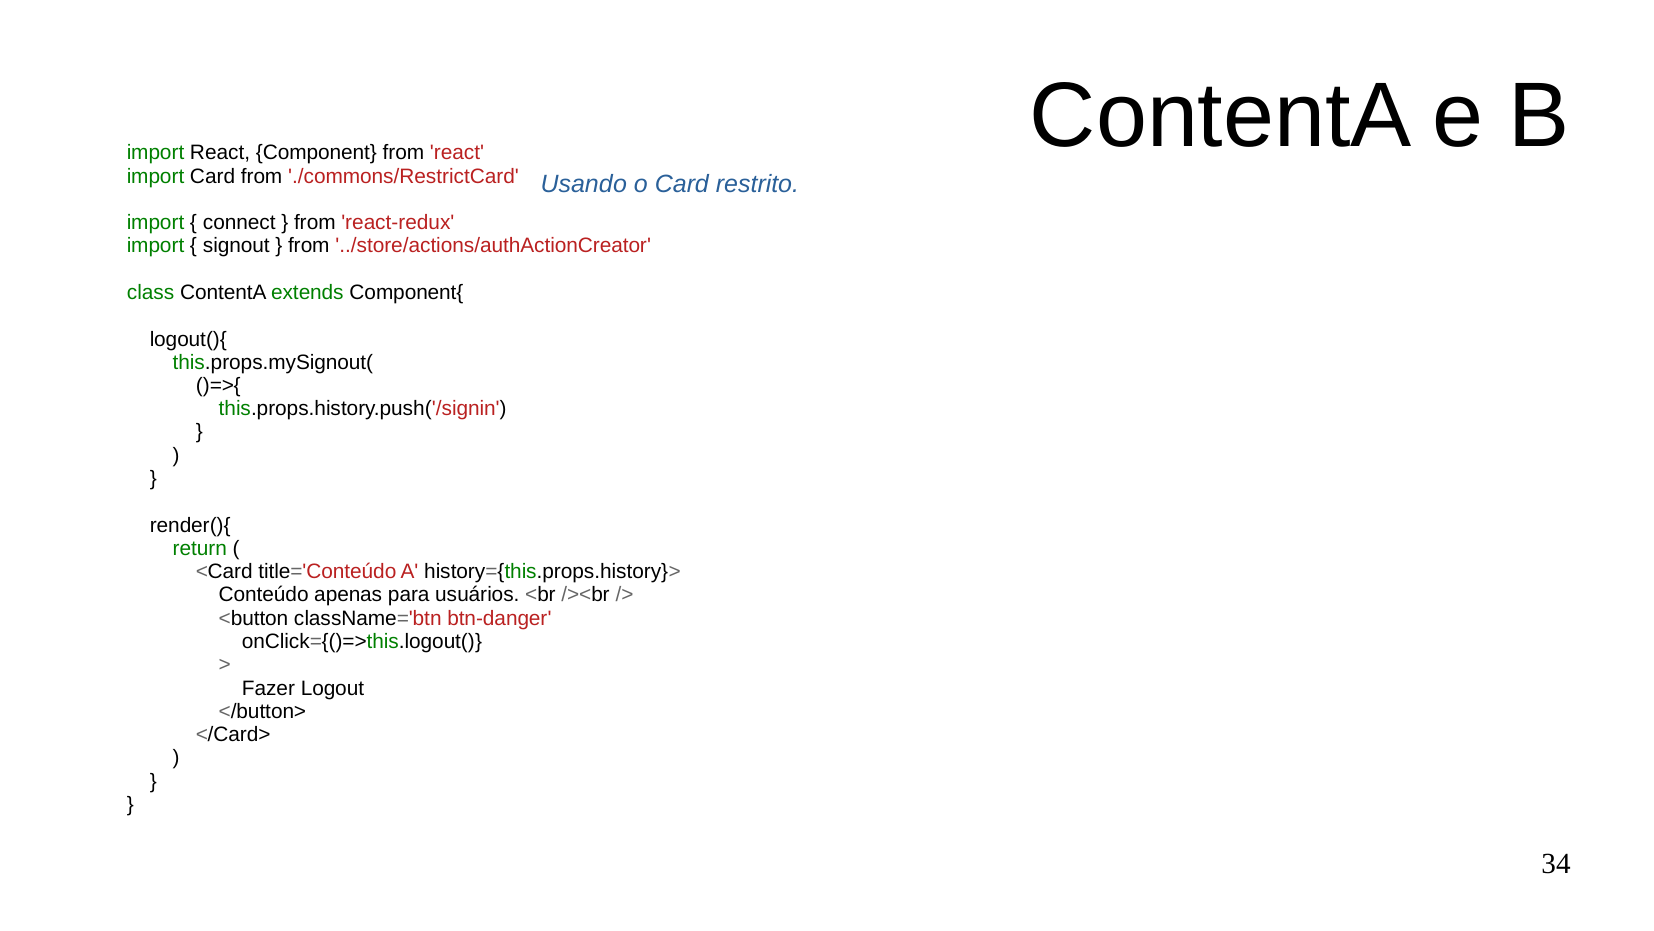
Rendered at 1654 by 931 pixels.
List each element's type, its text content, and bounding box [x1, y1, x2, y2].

text_box import React, {Component} from 'react' import Card from './commons/RestrictCard' import { connect } from 'react-redux' import { signout } from '../store/actions/authActionCreator' class ContentA extends Component{ logout(){ this.props.mySignout( ()=>{ this.props.history.push('/signin') } ) } render(){ return ( <Card title='Conteúdo A' history={this.props.history}> Conteúdo apenas para usuários. <br /><br /> <button className='btn btn-danger' onClick={()=>this.logout()} > Fazer Logout </button> </Card> ) } } [112, 133, 1393, 824]
text_box Usando o Card restrito. [525, 162, 815, 206]
title ContentA e B [82, 37, 1571, 193]
